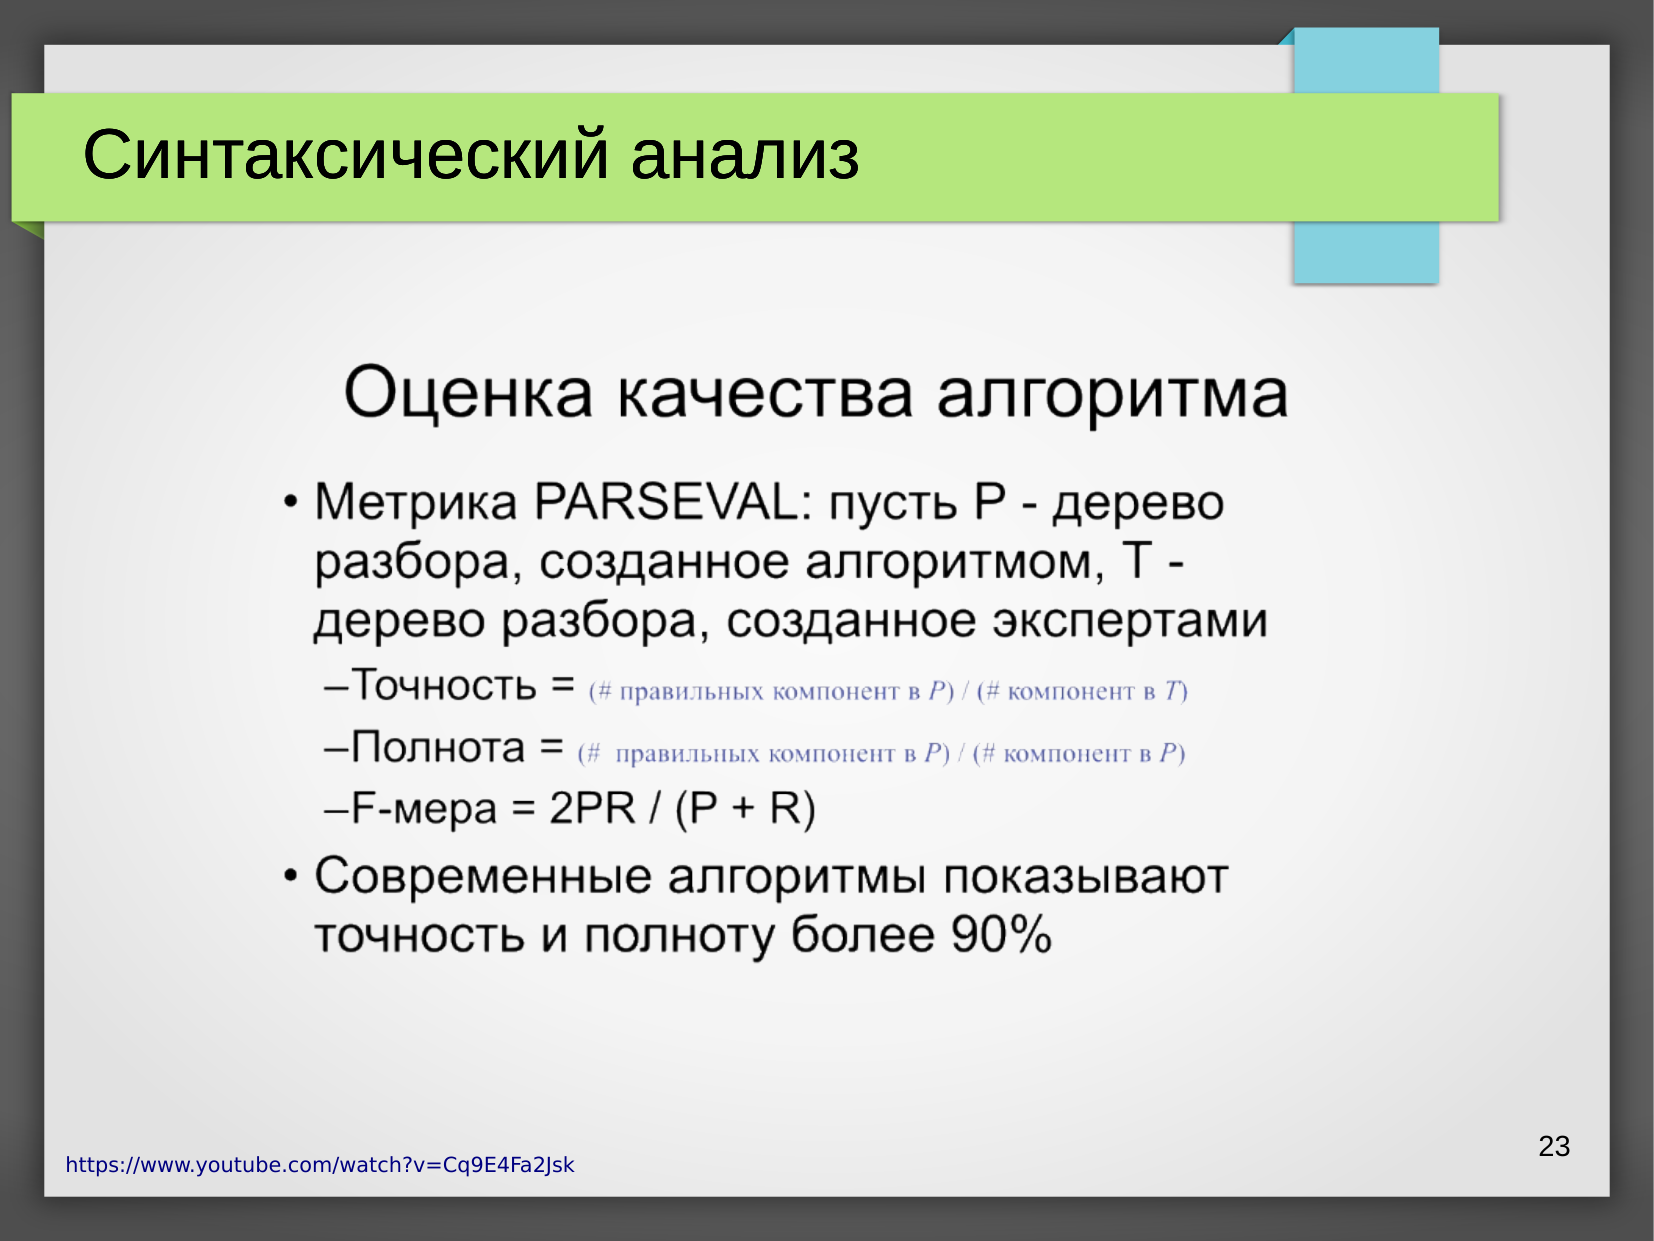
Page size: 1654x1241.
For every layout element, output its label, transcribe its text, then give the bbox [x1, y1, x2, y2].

title Синтаксический анализ [82, 114, 993, 194]
picture [0, 0, 1654, 1241]
text_box https://www.youtube.com/watch?v=Cq9E4Fa2Jsk [50, 1145, 615, 1185]
